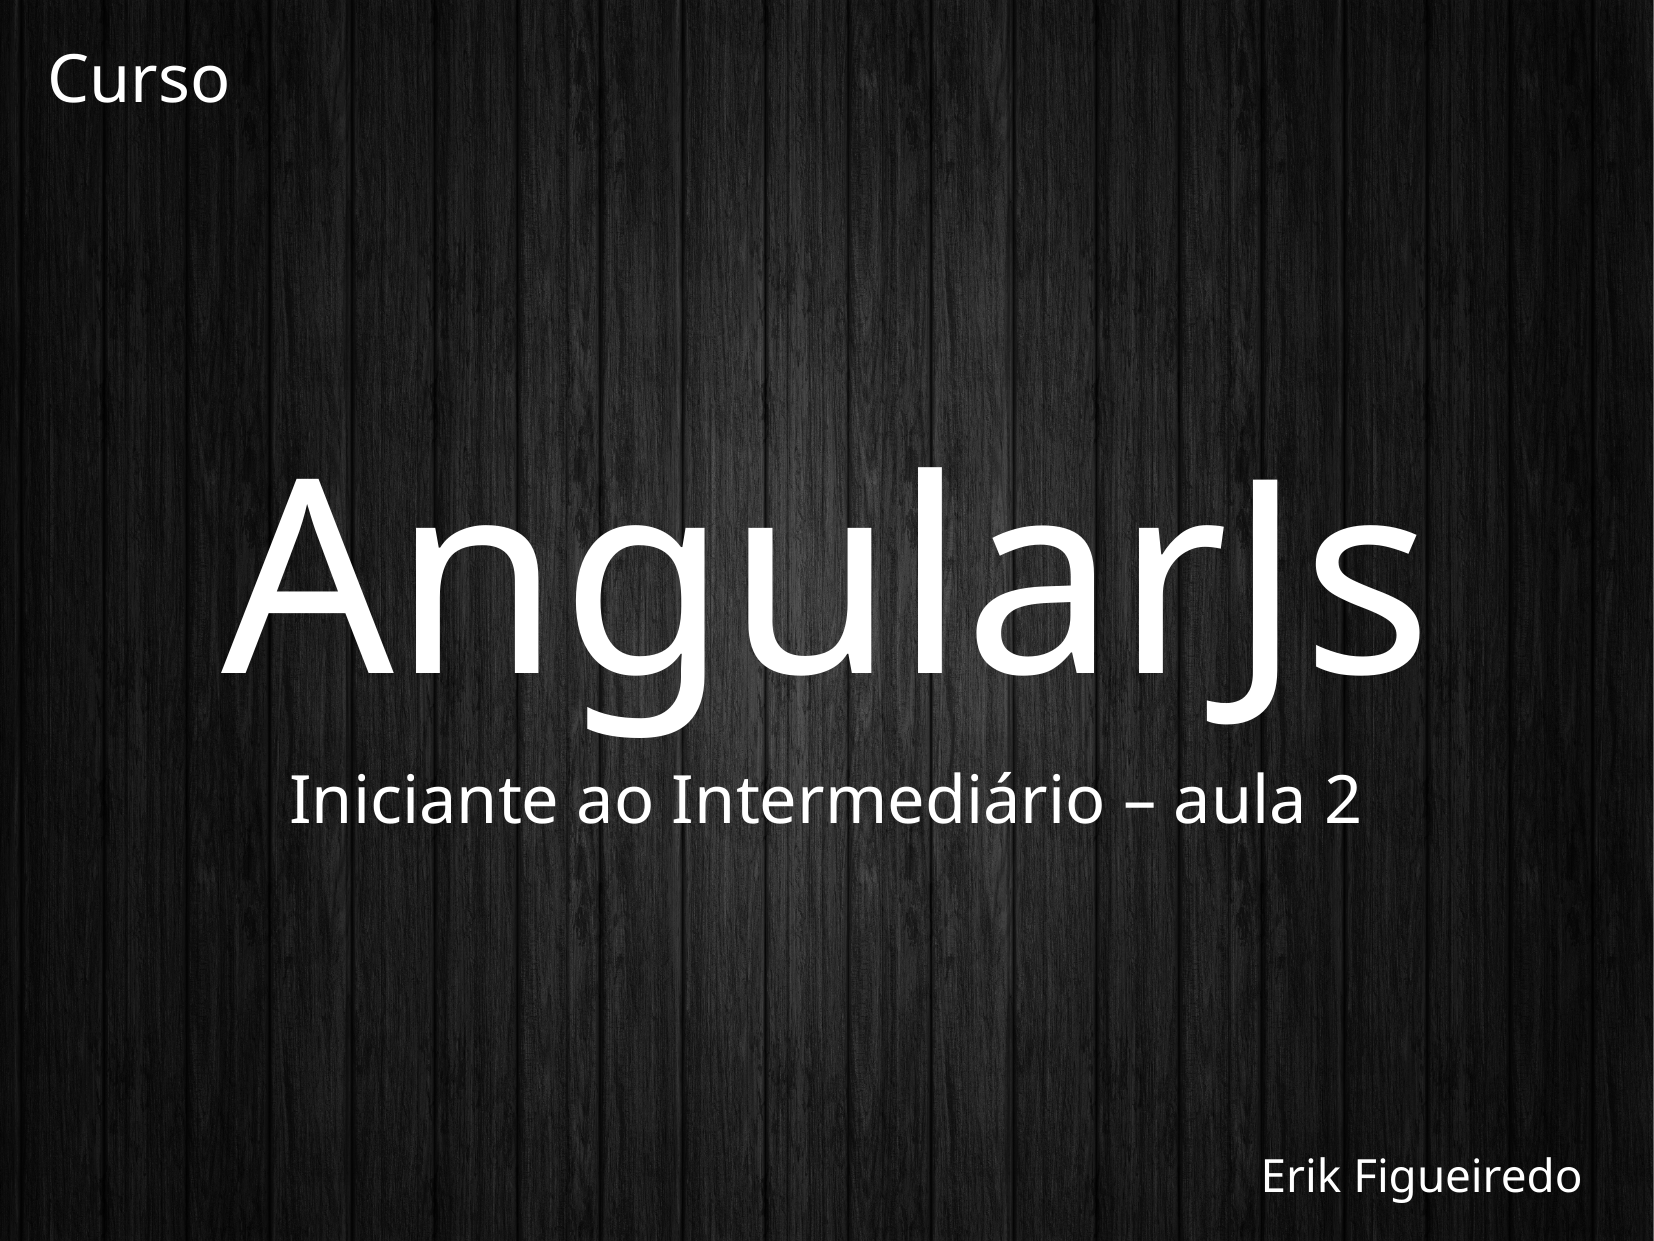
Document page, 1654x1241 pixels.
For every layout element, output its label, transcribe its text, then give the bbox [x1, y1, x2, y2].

subtitle AngularJs Iniciante ao Intermediário – aula 2 [82, 118, 1571, 1109]
picture [0, 0, 1654, 1241]
text_box Curso [47, 35, 1087, 119]
text_box Erik Figueiredo [767, 1133, 1595, 1217]
